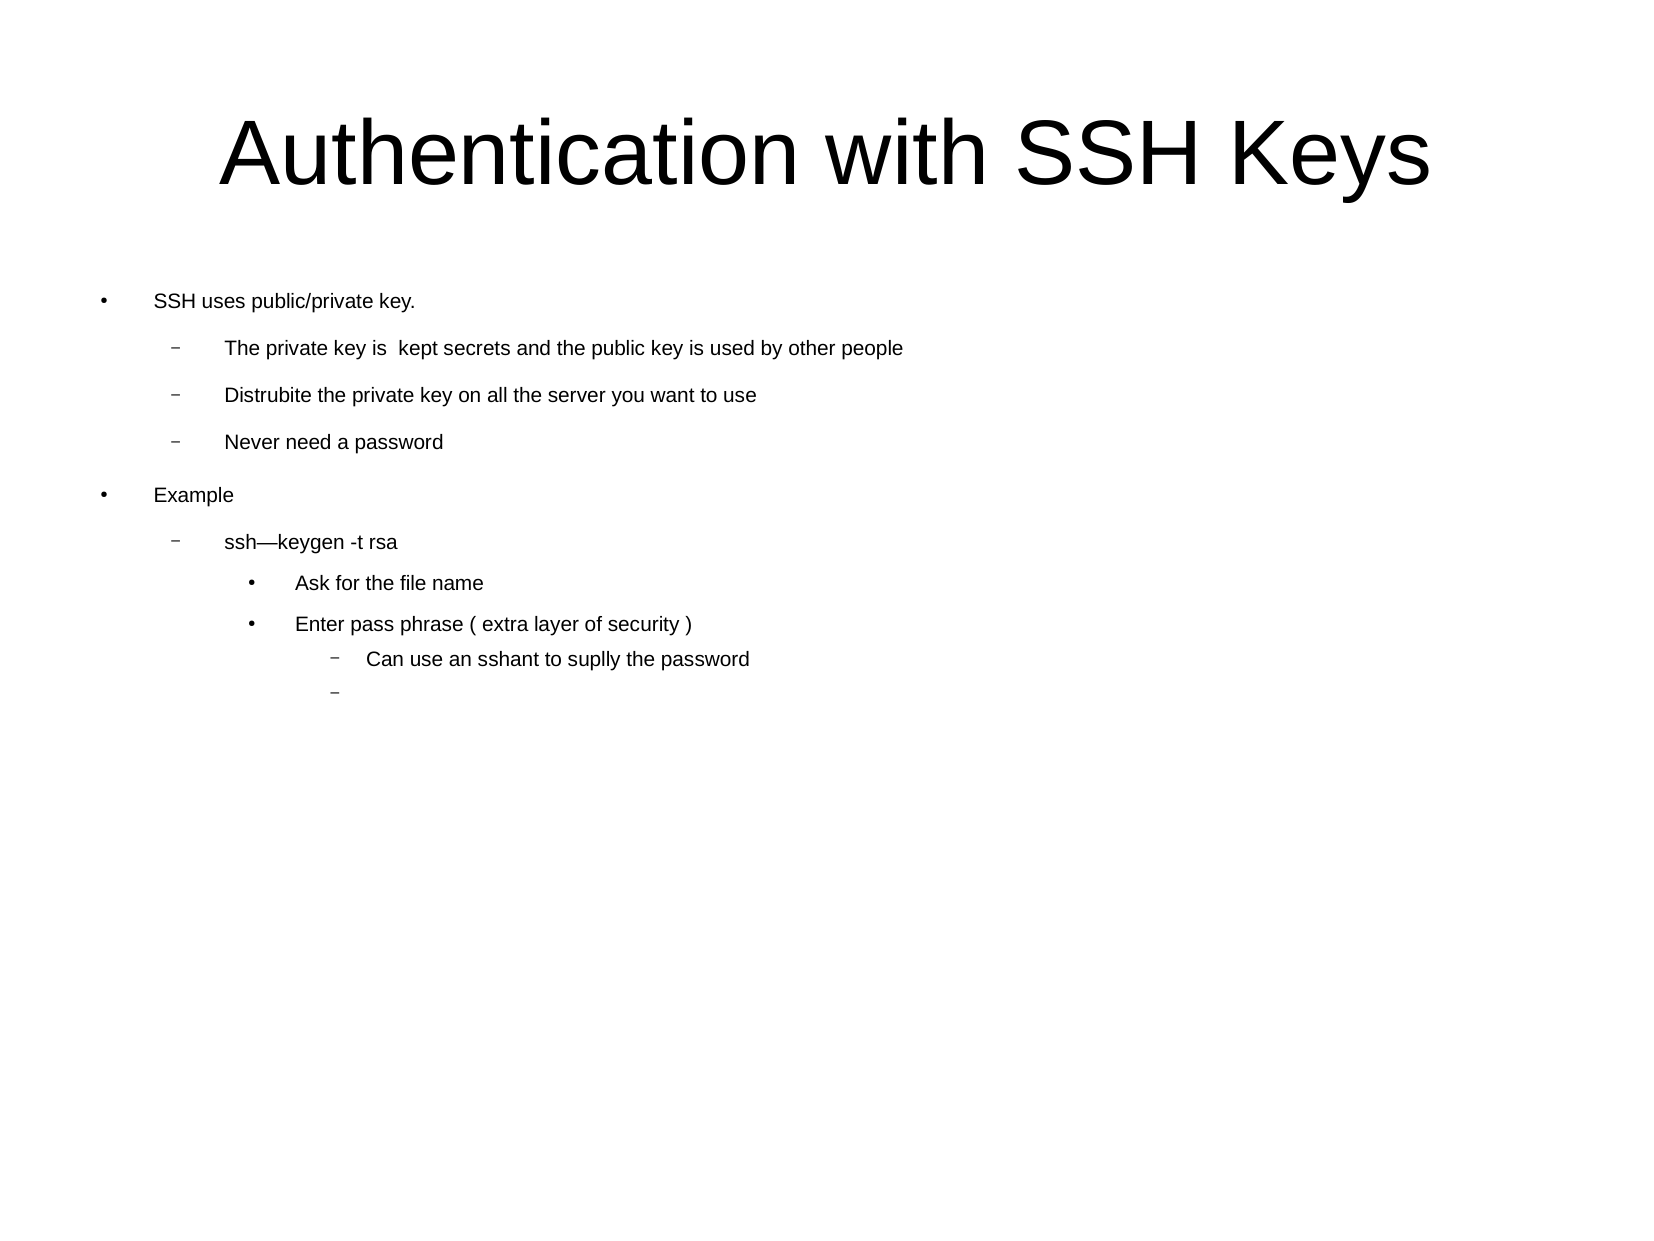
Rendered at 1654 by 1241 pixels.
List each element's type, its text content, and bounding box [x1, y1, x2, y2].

title Authentication with SSH Keys [82, 49, 1571, 257]
list SSH uses public/private key. The private key is kept secrets and the public key is used by other people Distrubite the private key on all the server you want to use Never need a password Example ssh—keygen -t rsa Ask for the file name Enter pass phrase ( extra layer of security ) Can use an sshant to suplly the password [82, 290, 1571, 1241]
